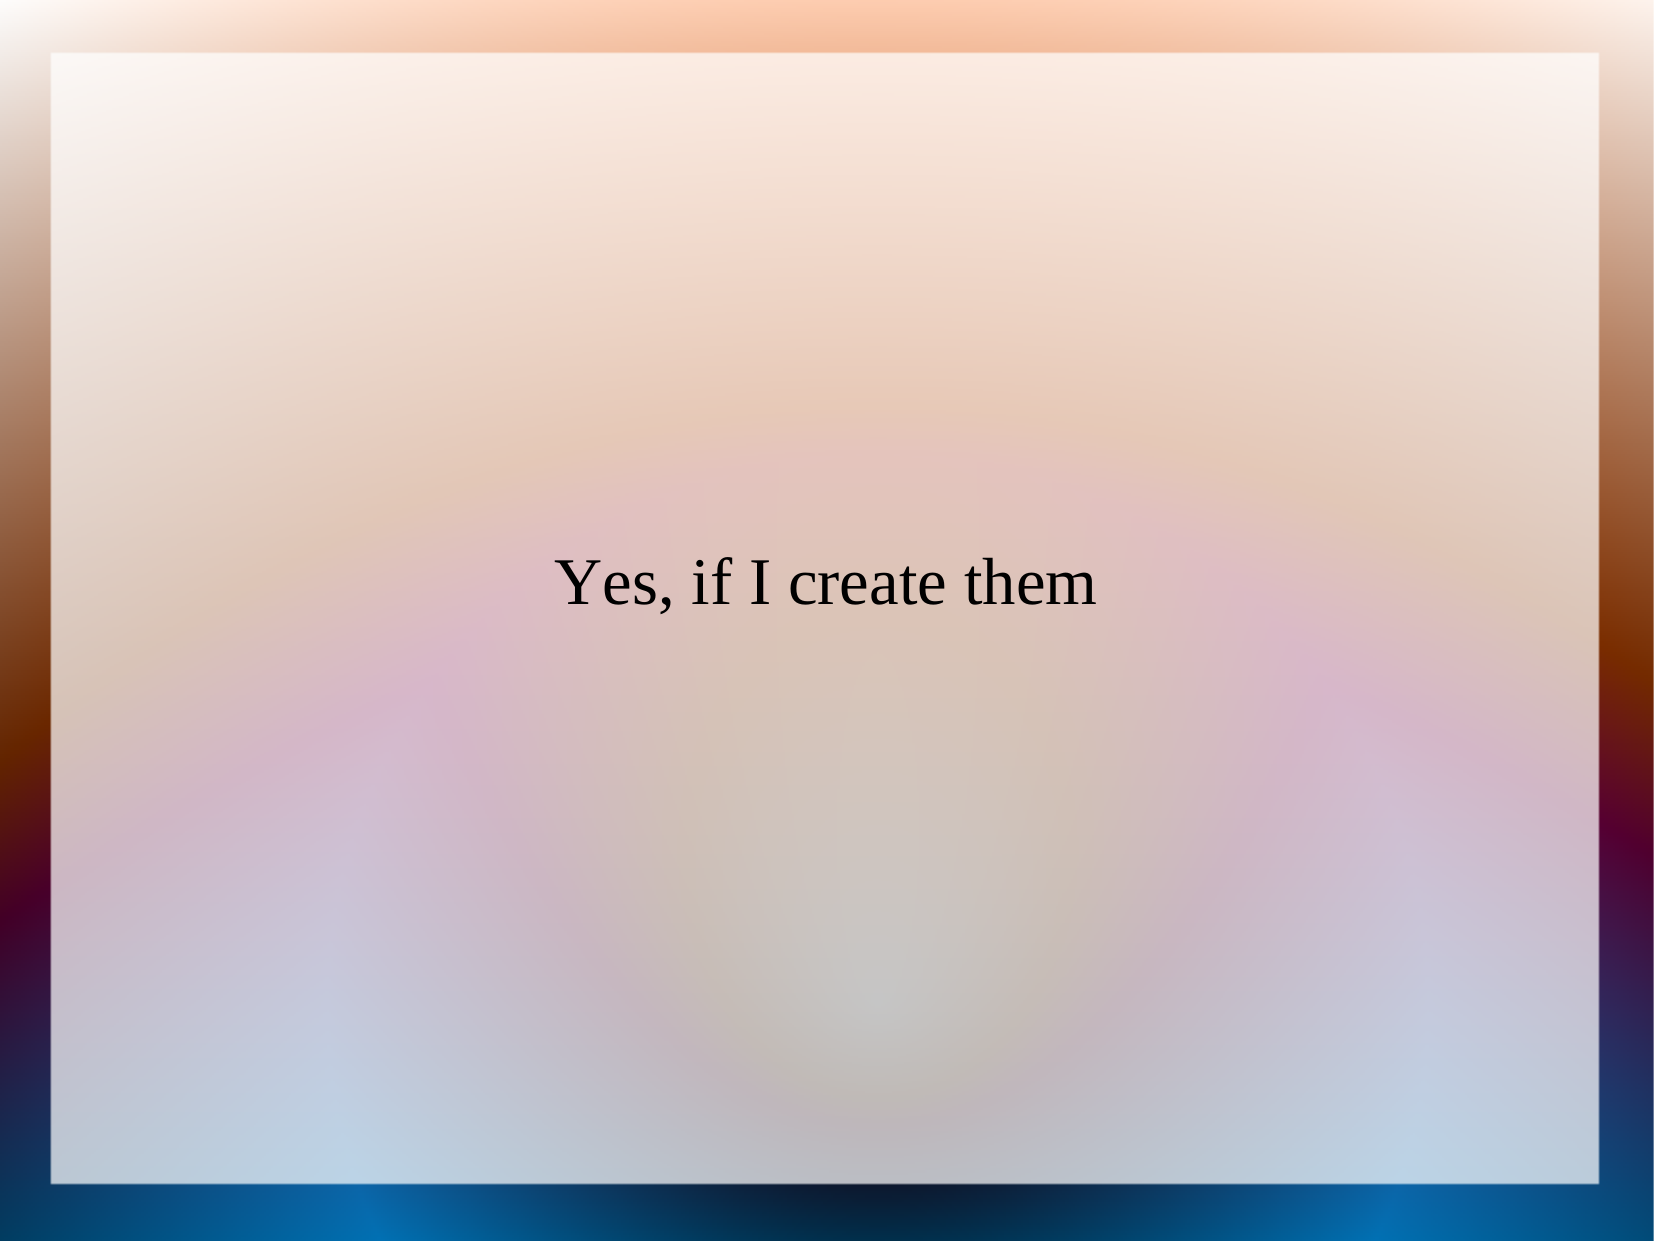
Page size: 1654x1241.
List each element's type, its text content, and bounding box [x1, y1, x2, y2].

picture [0, 0, 1654, 1241]
subtitle Yes, if I create them [82, 55, 1571, 1109]
